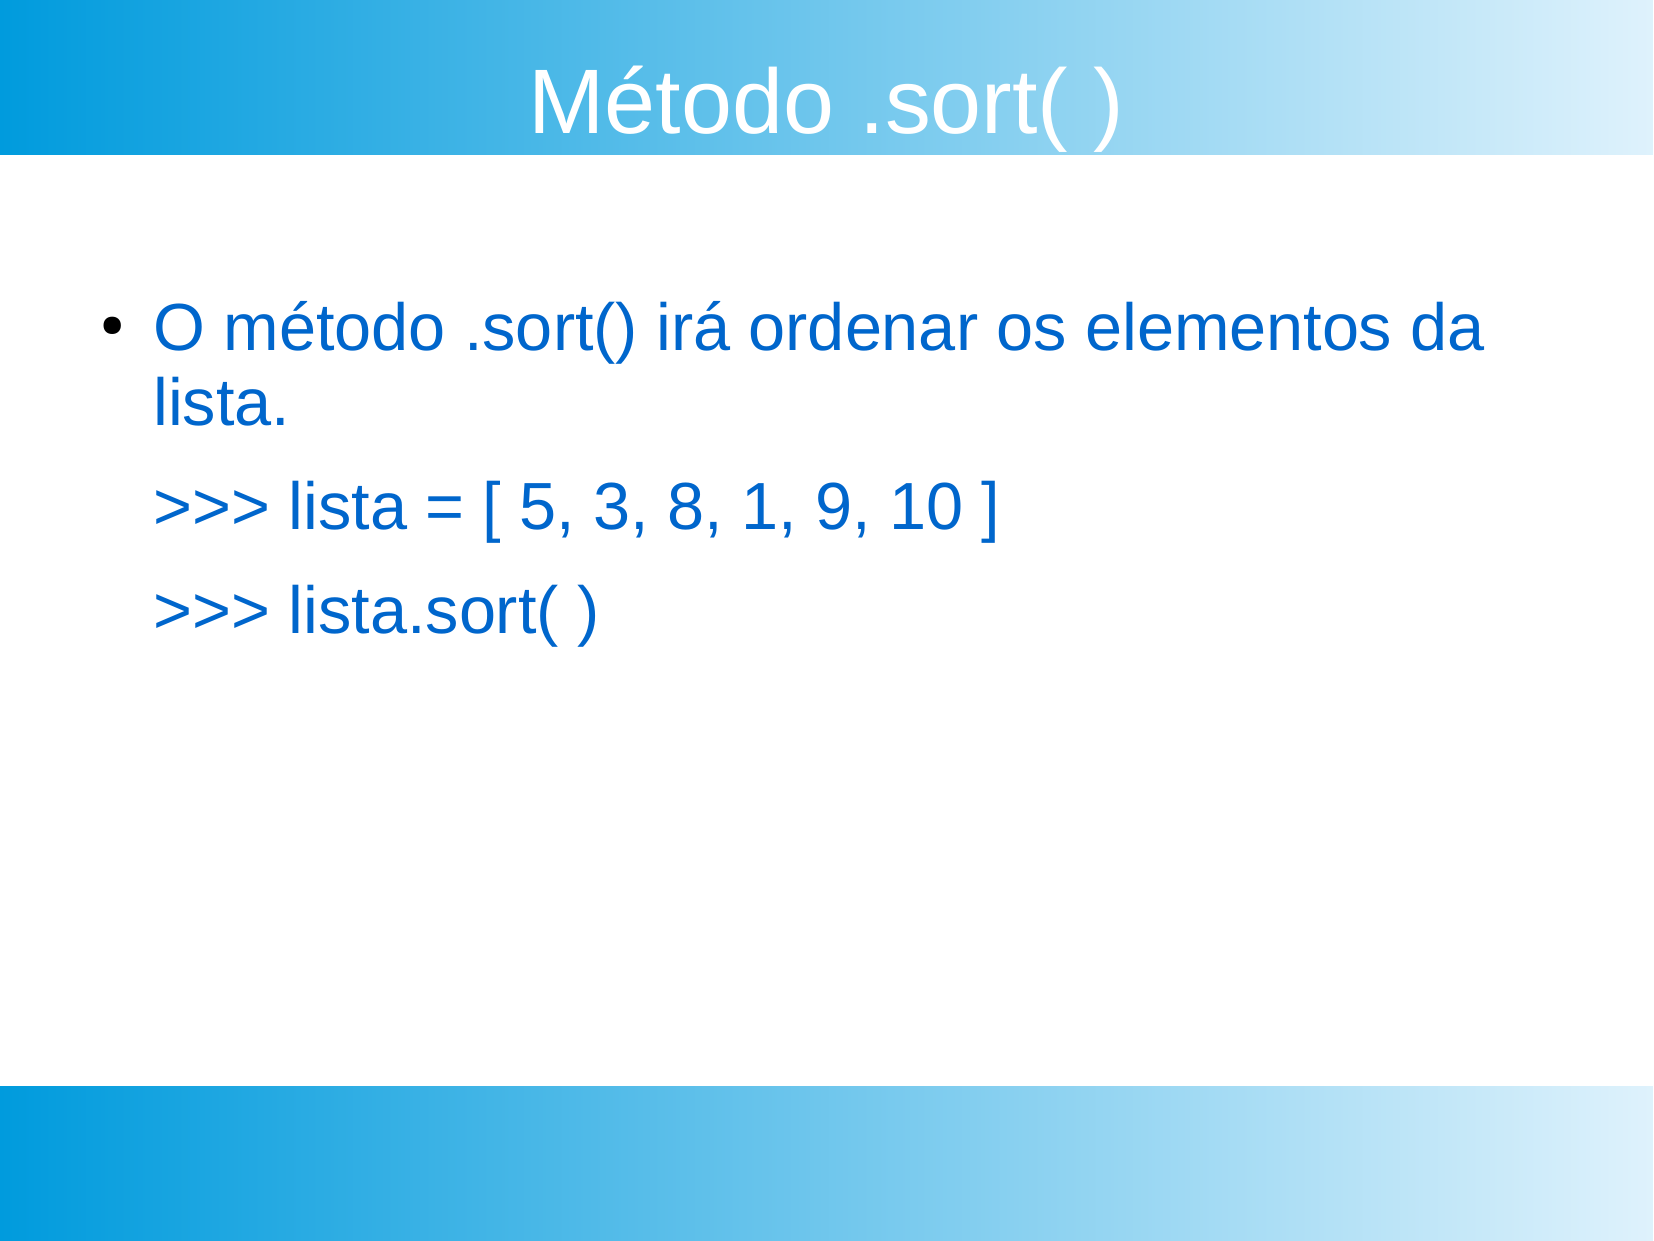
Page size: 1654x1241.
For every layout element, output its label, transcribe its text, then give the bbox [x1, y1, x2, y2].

title Método .sort( ) [82, 49, 1571, 155]
list O método .sort() irá ordenar os elementos da lista. >>> lista = [ 5, 3, 8, 1, 9, 10 ] >>> lista.sort( ) [82, 290, 1571, 1010]
